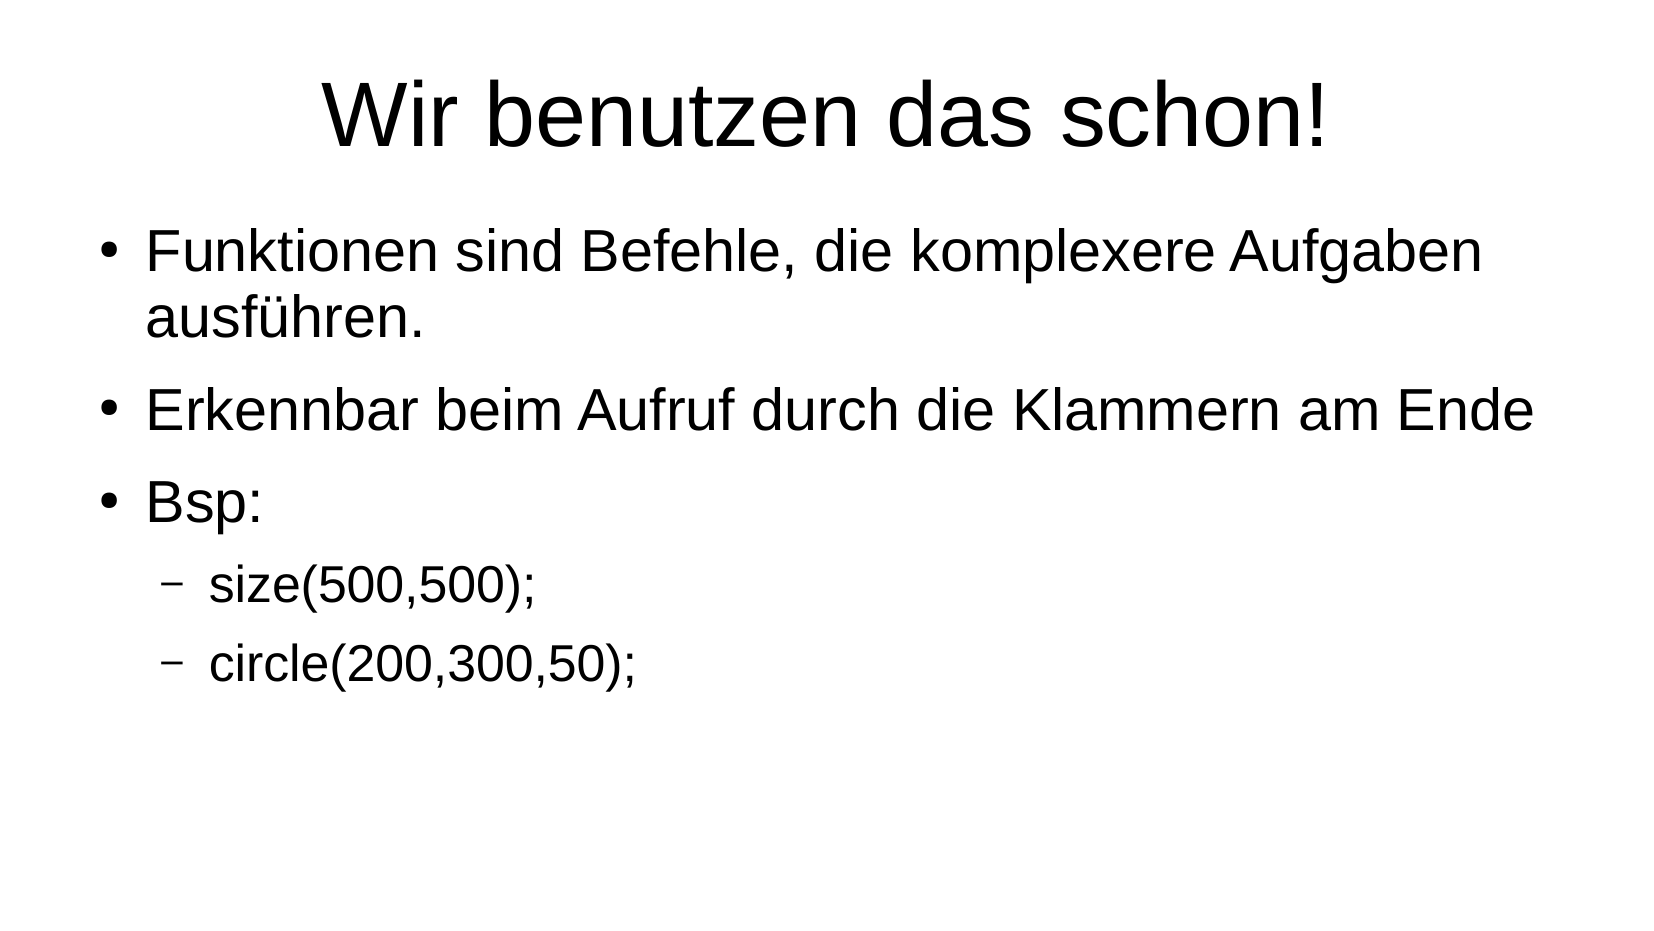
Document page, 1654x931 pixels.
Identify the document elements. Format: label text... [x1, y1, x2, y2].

list Funktionen sind Befehle, die komplexere Aufgaben ausführen. Erkennbar beim Aufruf durch die Klammern am Ende Bsp: size(500,500); circle(200,300,50); [82, 217, 1571, 758]
title Wir benutzen das schon! [82, 37, 1571, 193]
